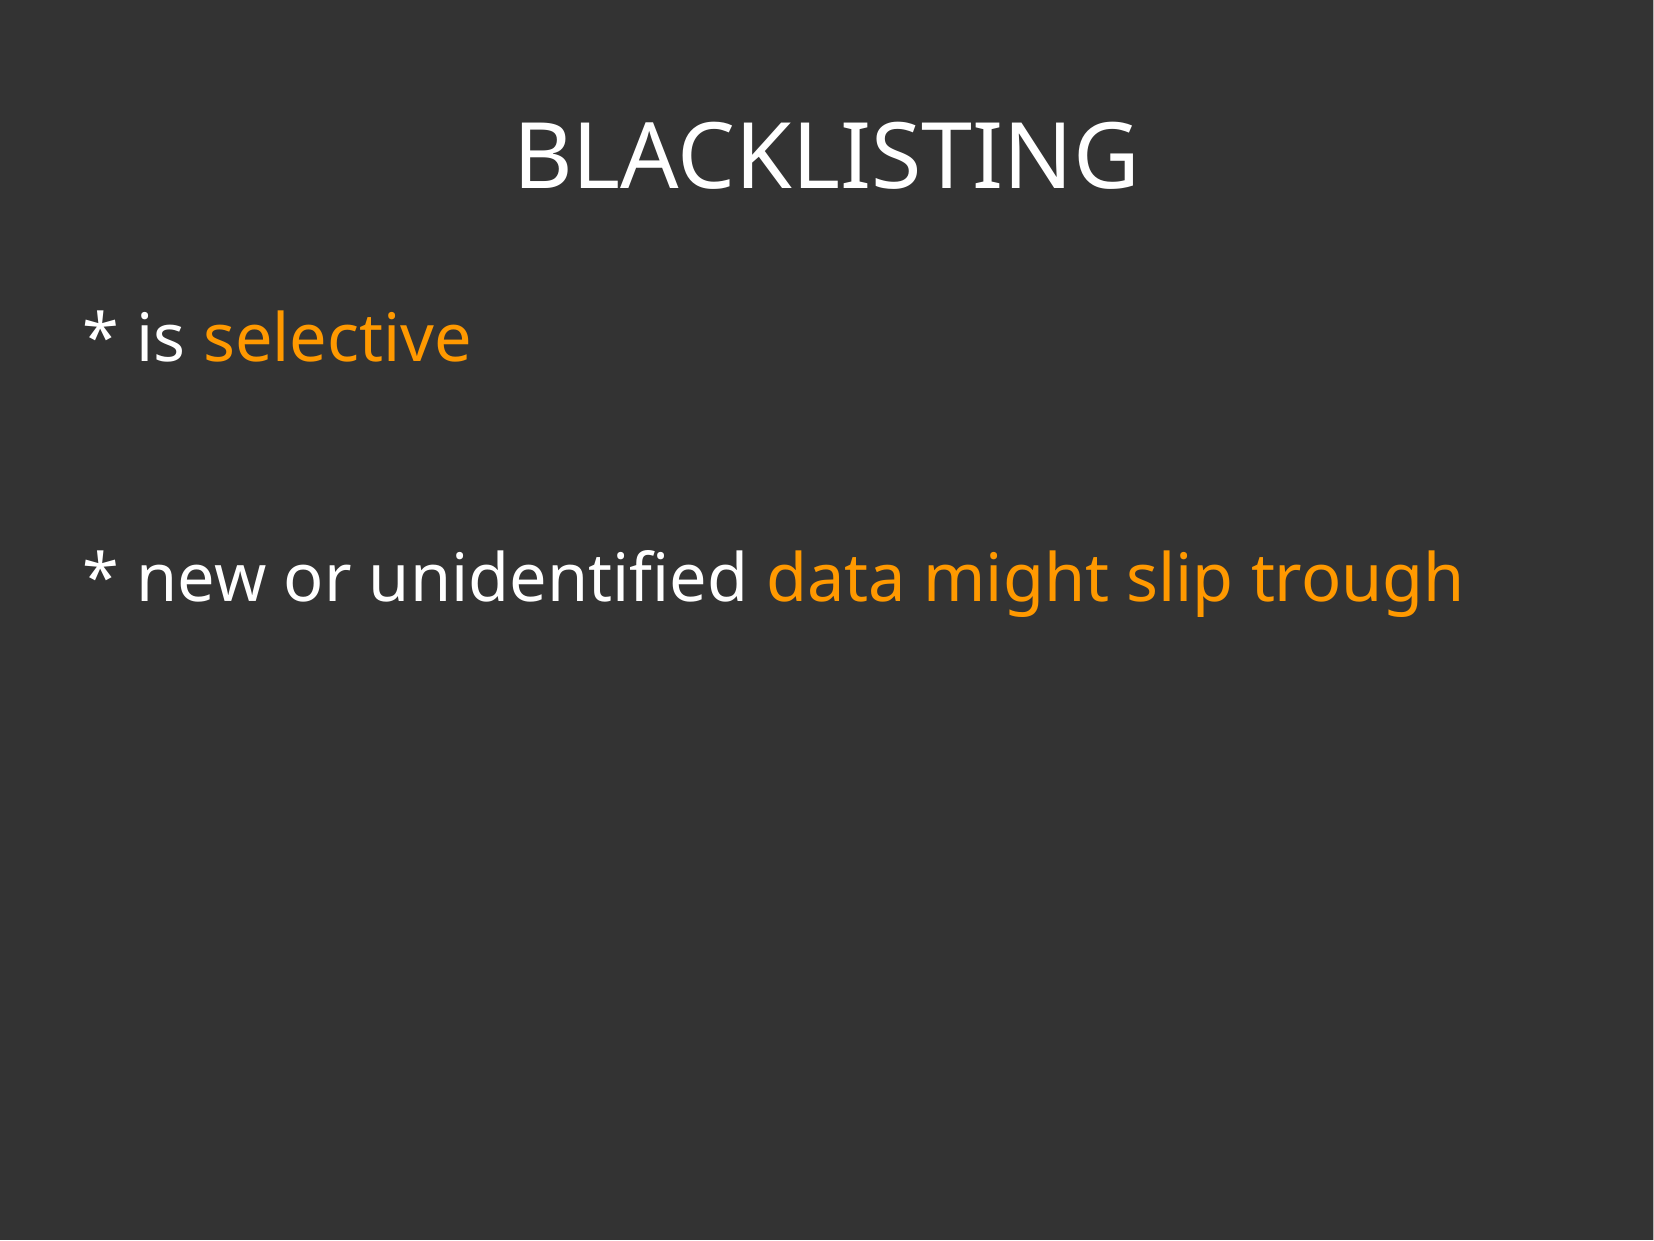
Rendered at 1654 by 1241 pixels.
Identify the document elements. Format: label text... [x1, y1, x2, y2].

title BLACKLISTING [82, 49, 1571, 257]
list * is selective * new or unidentified data might slip trough [82, 290, 1571, 1010]
